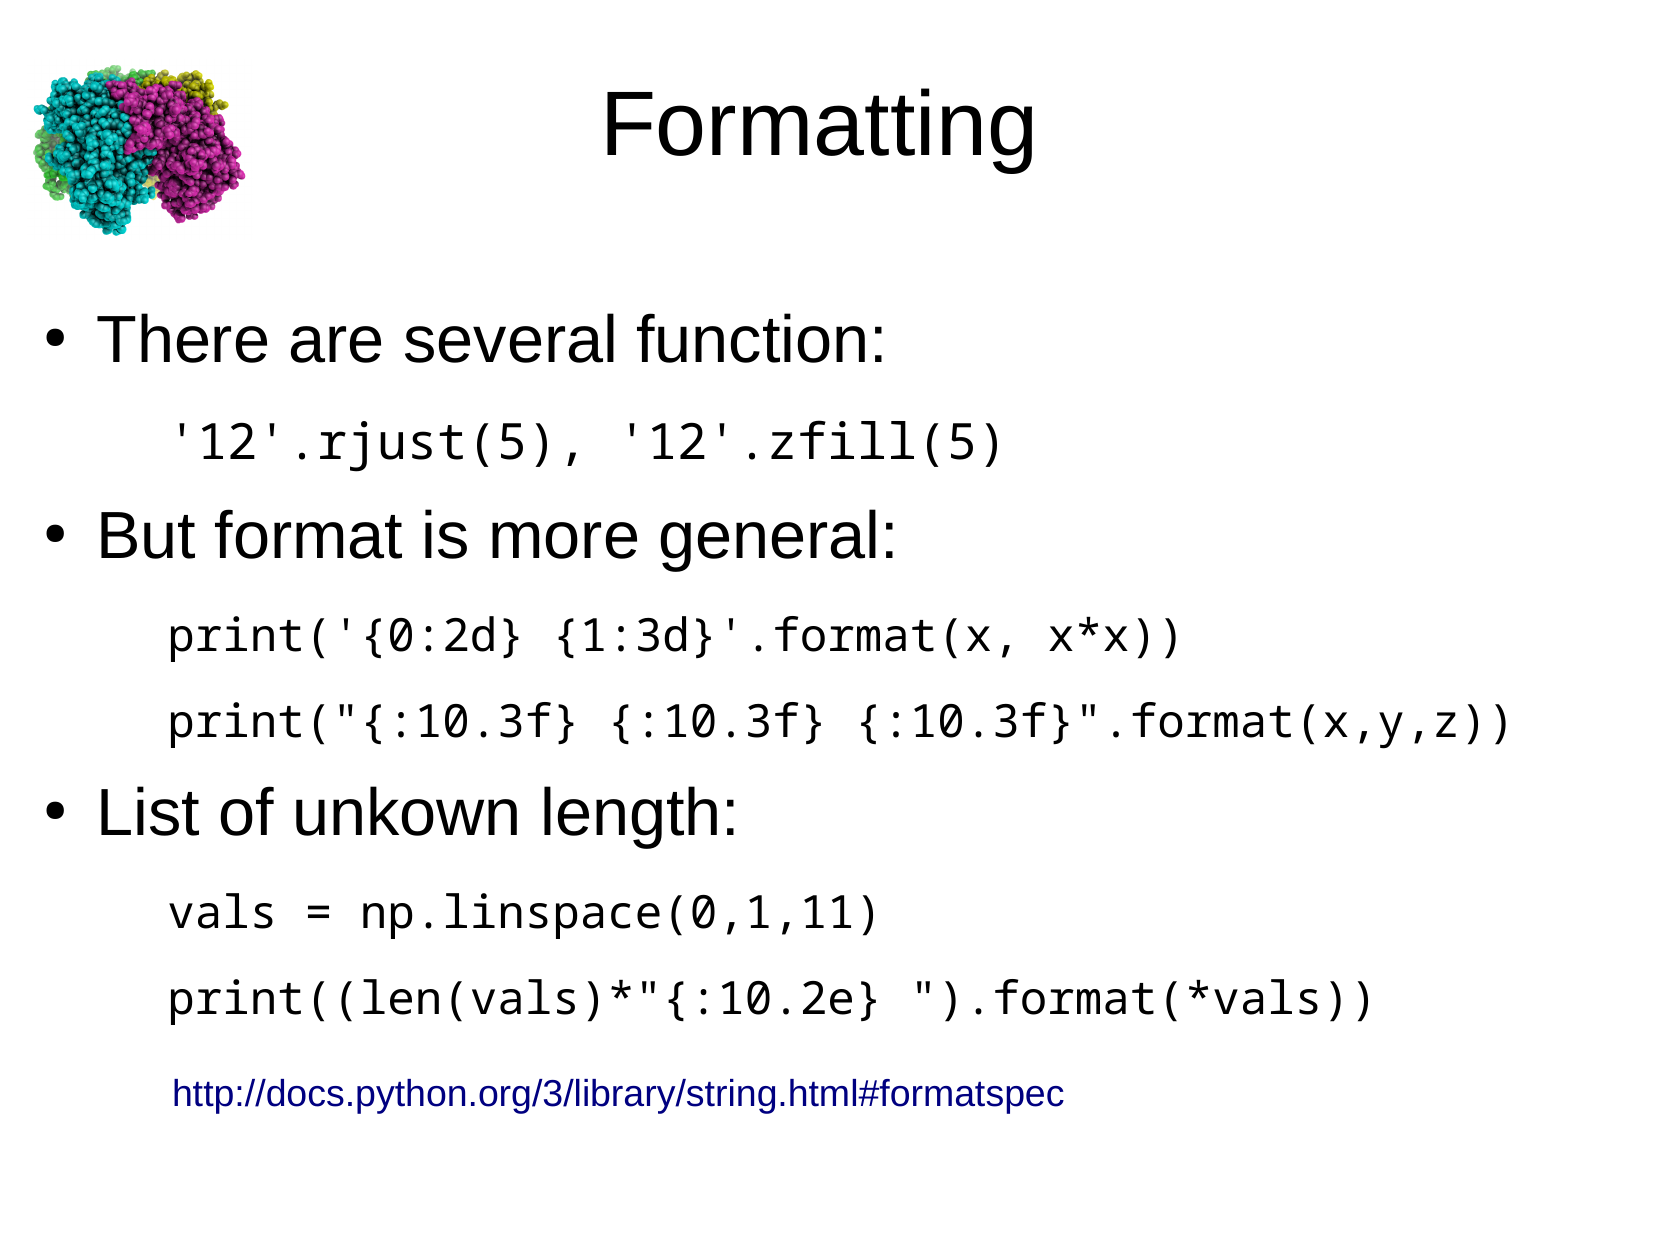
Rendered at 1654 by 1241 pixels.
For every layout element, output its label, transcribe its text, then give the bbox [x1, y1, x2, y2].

list There are several function: '12'.rjust(5), '12'.zfill(5) But format is more general: print('{0:2d} {1:3d}'.format(x, x*x)) print("{:10.3f} {:10.3f} {:10.3f}".format(x,y,z)) List of unkown length: vals = np.linspace(0,1,11) print((len(vals)*"{:10.2e} ").format(*vals)) [25, 302, 1561, 1106]
picture [27, 59, 105, 240]
text_box http://docs.python.org/3/library/string.html#formatspec [157, 1065, 1081, 1122]
title Formatting [105, 0, 1534, 248]
